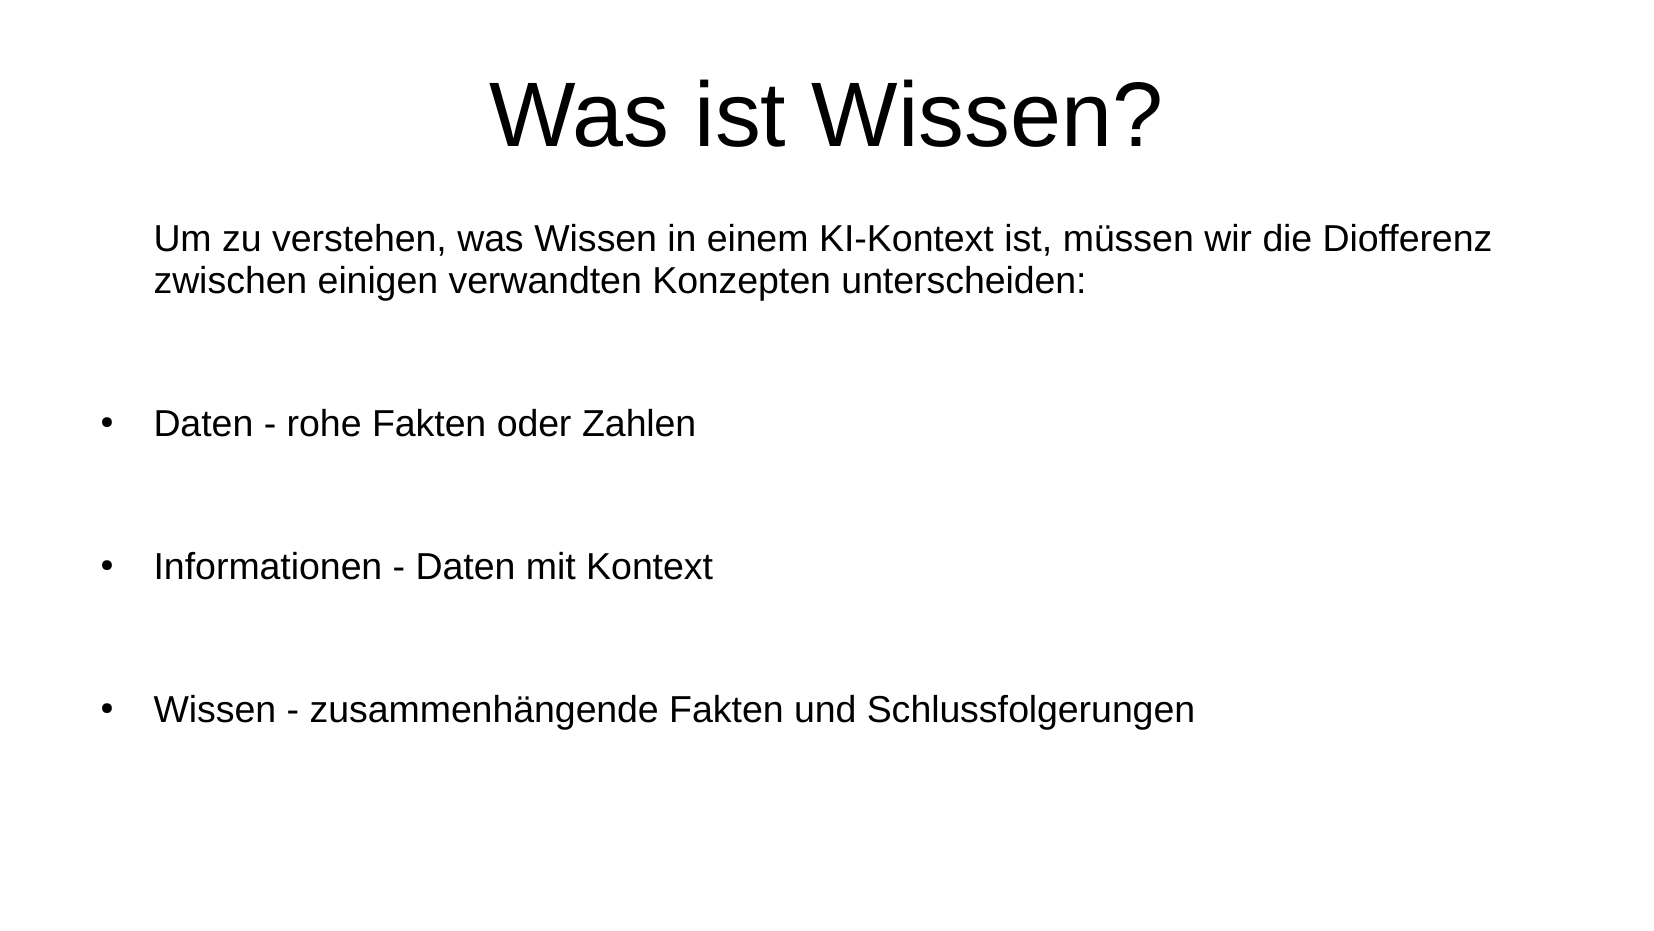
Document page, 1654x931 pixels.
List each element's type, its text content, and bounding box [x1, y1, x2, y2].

list Um zu verstehen, was Wissen in einem KI-Kontext ist, müssen wir die Diofferenz zwischen einigen verwandten Konzepten unterscheiden: Daten - rohe Fakten oder Zahlen Informationen - Daten mit Kontext Wissen - zusammenhängende Fakten und Schlussfolgerungen [82, 217, 1571, 758]
title Was ist Wissen? [82, 37, 1571, 193]
